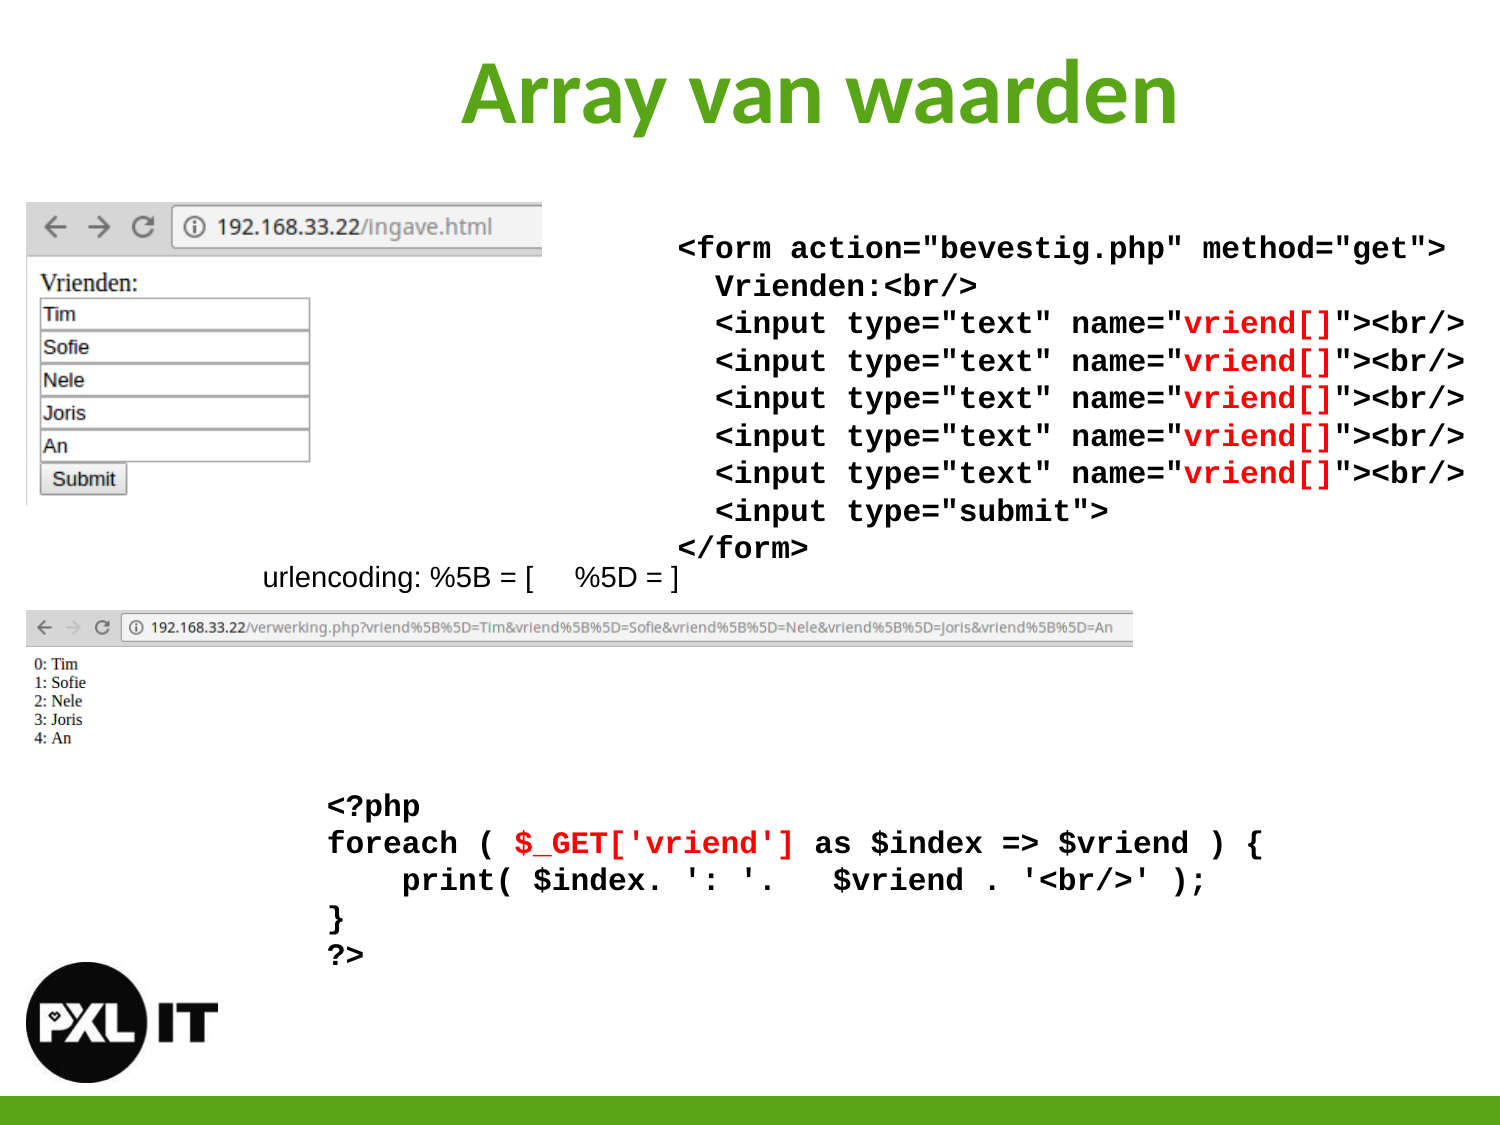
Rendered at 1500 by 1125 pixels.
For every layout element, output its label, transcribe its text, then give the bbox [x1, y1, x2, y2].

text_box urlencoding: %5B = [ %5D = ] [247, 543, 731, 601]
text_box <?php foreach ( $_GET['vriend'] as $index => $vriend ) { print( $index. ': '. $vriend . '<br/>' ); } ?> [311, 632, 1470, 1125]
picture [26, 610, 1133, 763]
picture [26, 962, 218, 1083]
picture [26, 202, 542, 505]
text_box <form action="bevestig.php" method="get"> Vrienden:<br/> <input type="text" name="vriend[]"><br/> <input type="text" name="vriend[]"><br/> <input type="text" name="vriend[]"><br/> <input type="text" name="vriend[]"><br/> <input type="text" name="vriend[]"><br/> <input type="submit"> </form> [662, 150, 1500, 643]
text_box Array van waarden [201, 24, 1440, 151]
